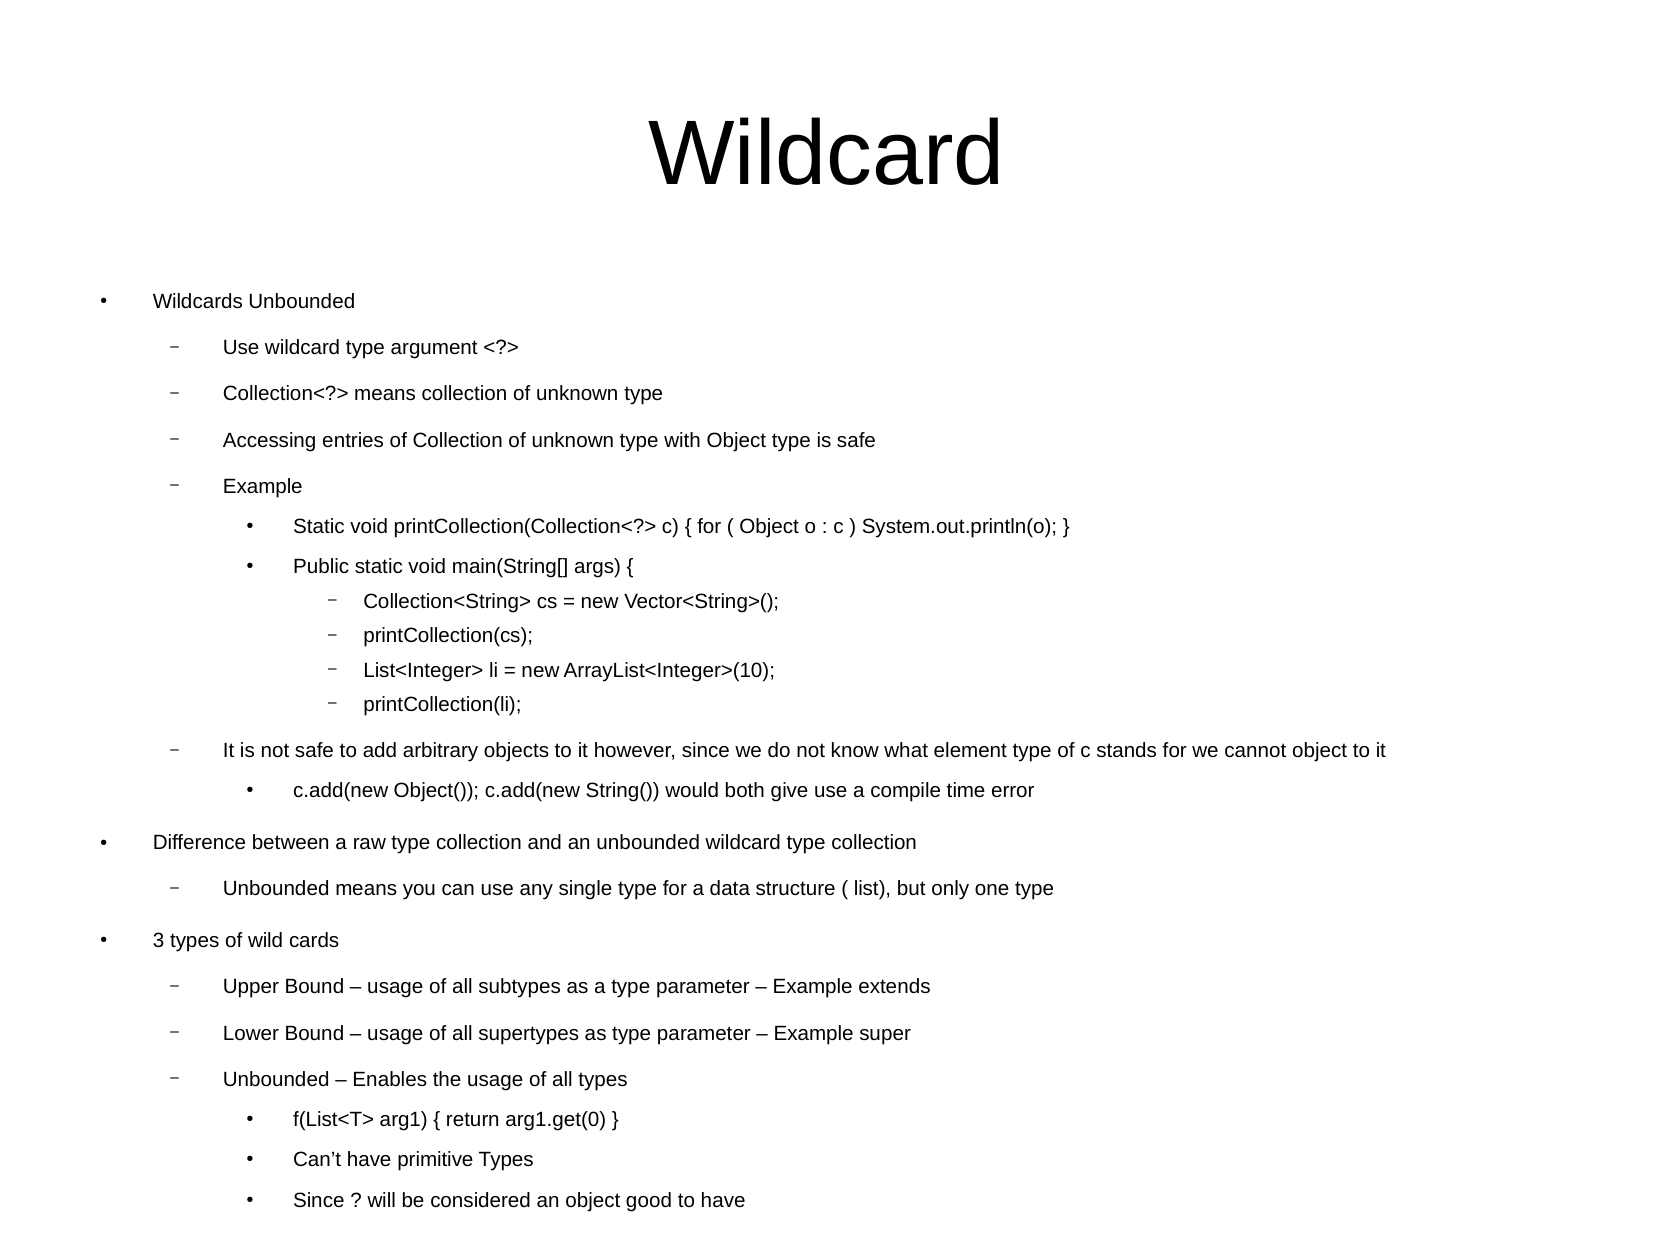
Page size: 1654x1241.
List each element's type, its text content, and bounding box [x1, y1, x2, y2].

list Wildcards Unbounded Use wildcard type argument <?> Collection<?> means collection of unknown type Accessing entries of Collection of unknown type with Object type is safe Example Static void printCollection(Collection<?> c) { for ( Object o : c ) System.out.println(o); } Public static void main(String[] args) { Collection<String> cs = new Vector<String>(); printCollection(cs); List<Integer> li = new ArrayList<Integer>(10); printCollection(li); It is not safe to add arbitrary objects to it however, since we do not know what element type of c stands for we cannot object to it c.add(new Object()); c.add(new String()) would both give use a compile time error Difference between a raw type collection and an unbounded wildcard type collection Unbounded means you can use any single type for a data structure ( list), but only one type 3 types of wild cards Upper Bound – usage of all subtypes as a type parameter – Example extends Lower Bound – usage of all supertypes as type parameter – Example super Unbounded – Enables the usage of all types f(List<T> arg1) { return arg1.get(0) } Can’t have primitive Types Since ? will be considered an object good to have [82, 290, 1571, 1216]
title Wildcard [82, 56, 1571, 250]
